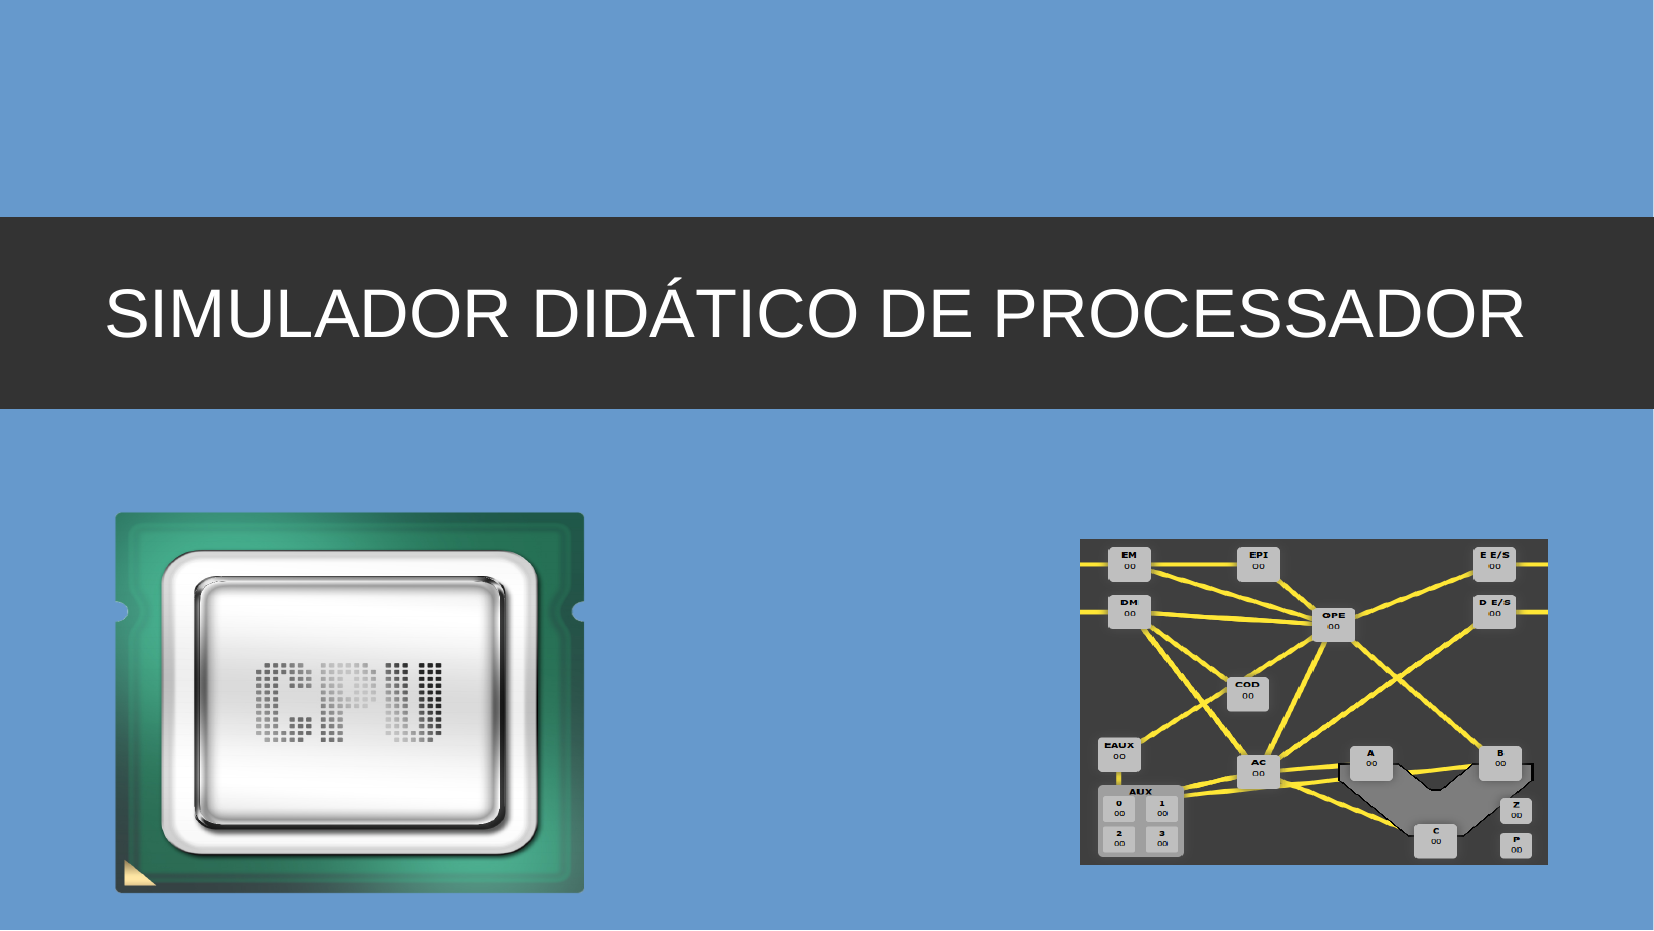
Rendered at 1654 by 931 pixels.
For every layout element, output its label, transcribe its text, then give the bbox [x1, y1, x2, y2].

title SIMULADOR DIDÁTICO DE PROCESSADOR [72, 229, 1561, 398]
text_box [0, 217, 1654, 409]
picture [1080, 539, 1548, 866]
picture [96, 509, 616, 906]
